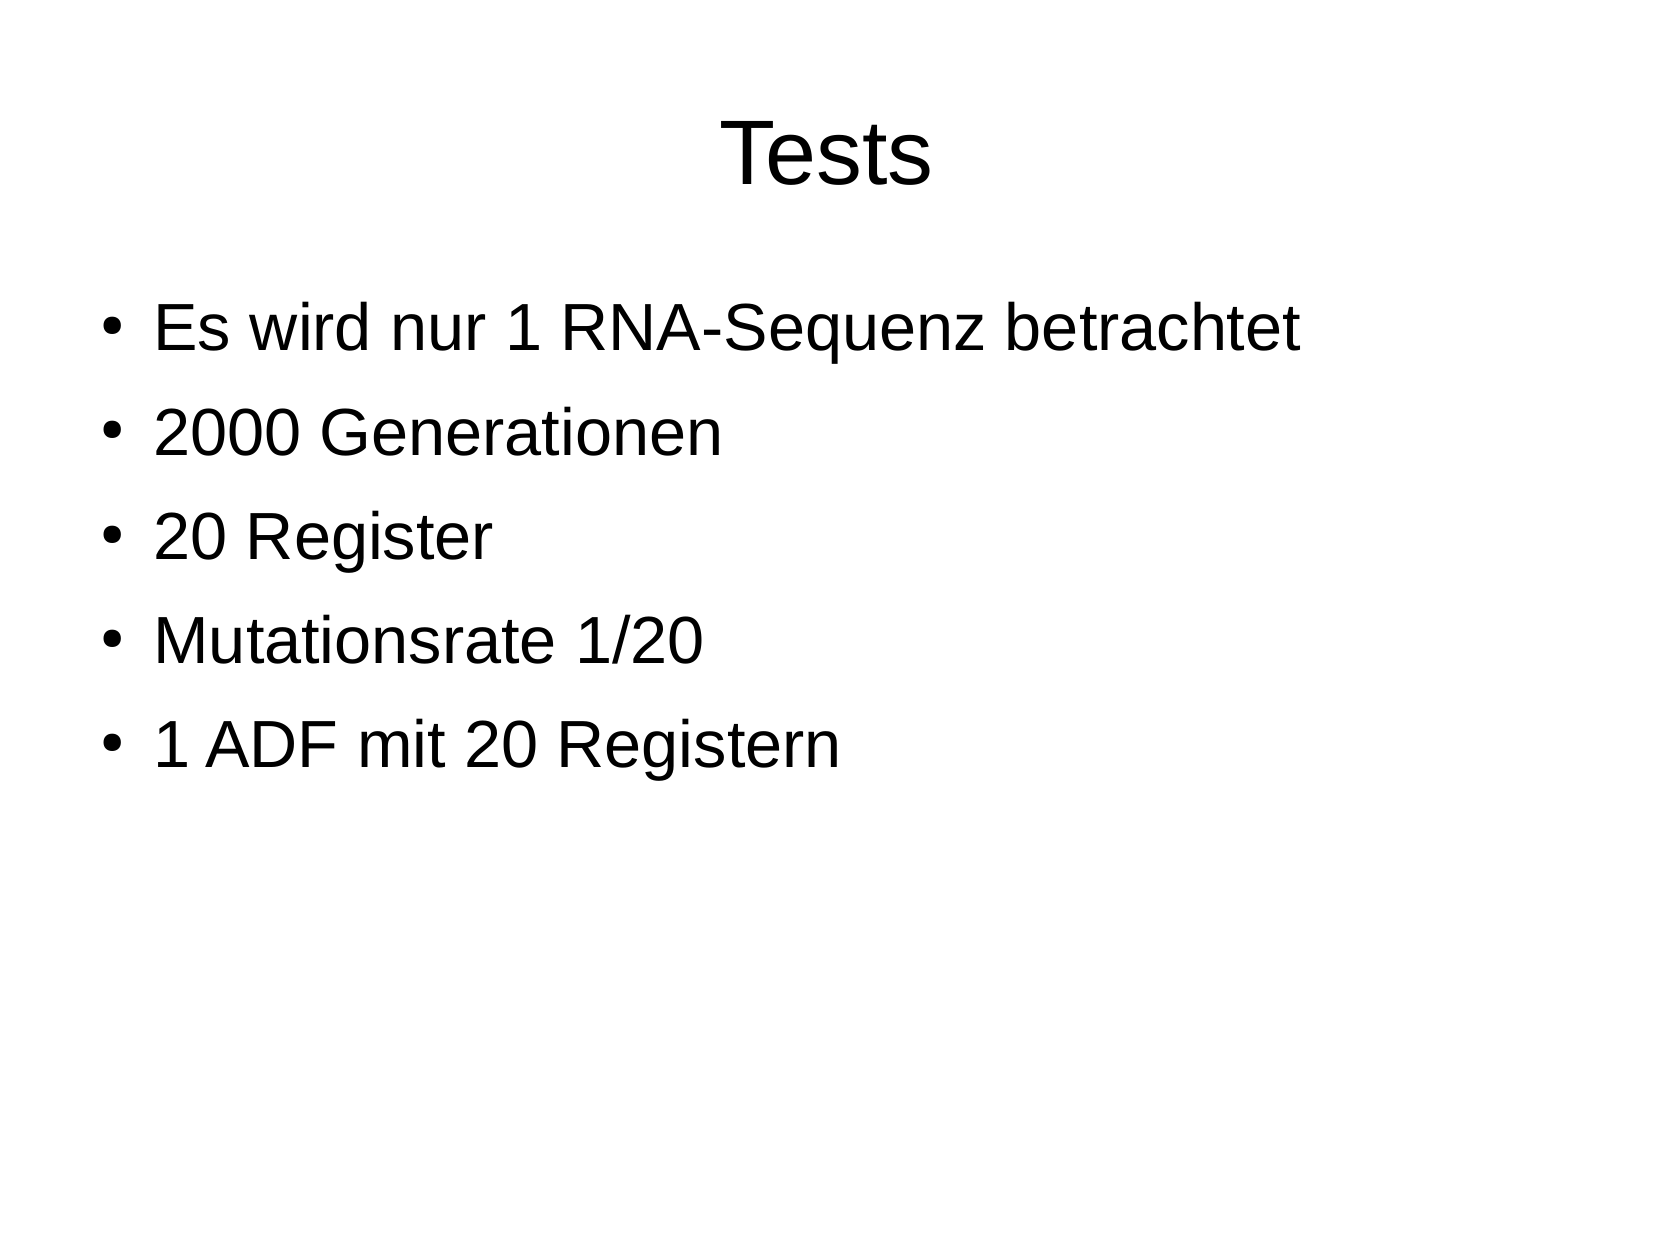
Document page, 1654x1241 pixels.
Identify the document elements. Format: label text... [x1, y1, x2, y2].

title Tests [82, 49, 1571, 257]
list Es wird nur 1 RNA-Sequenz betrachtet 2000 Generationen 20 Register Mutationsrate 1/20 1 ADF mit 20 Registern [82, 290, 1571, 1010]
